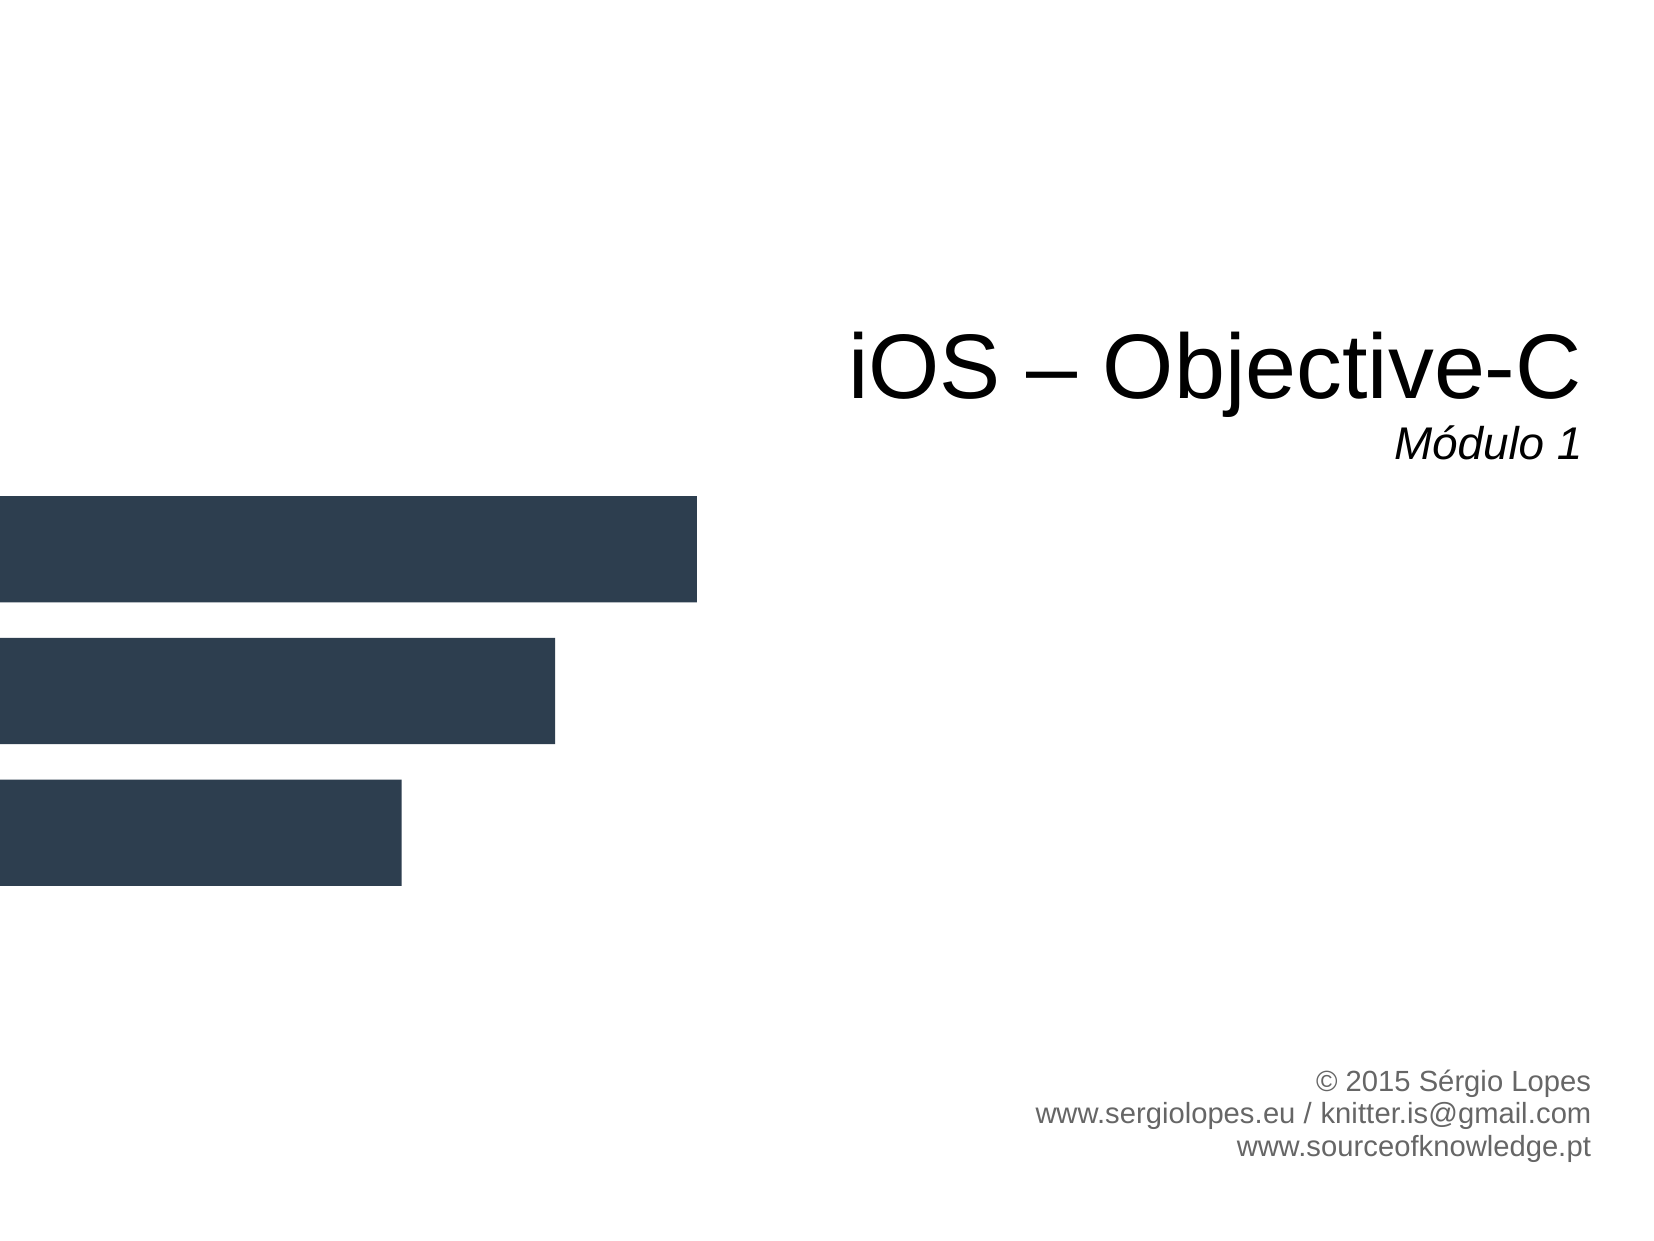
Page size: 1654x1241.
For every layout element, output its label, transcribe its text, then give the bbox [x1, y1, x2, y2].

text_box [0, 496, 697, 603]
title iOS – Objective-C Módulo 1 [94, 289, 1583, 497]
text_box [0, 779, 402, 886]
text_box © 2015 Sérgio Lopes www.sergiolopes.eu / knitter.is@gmail.com www.sourceofknowledge.pt [1003, 1057, 1607, 1169]
text_box [0, 637, 556, 745]
